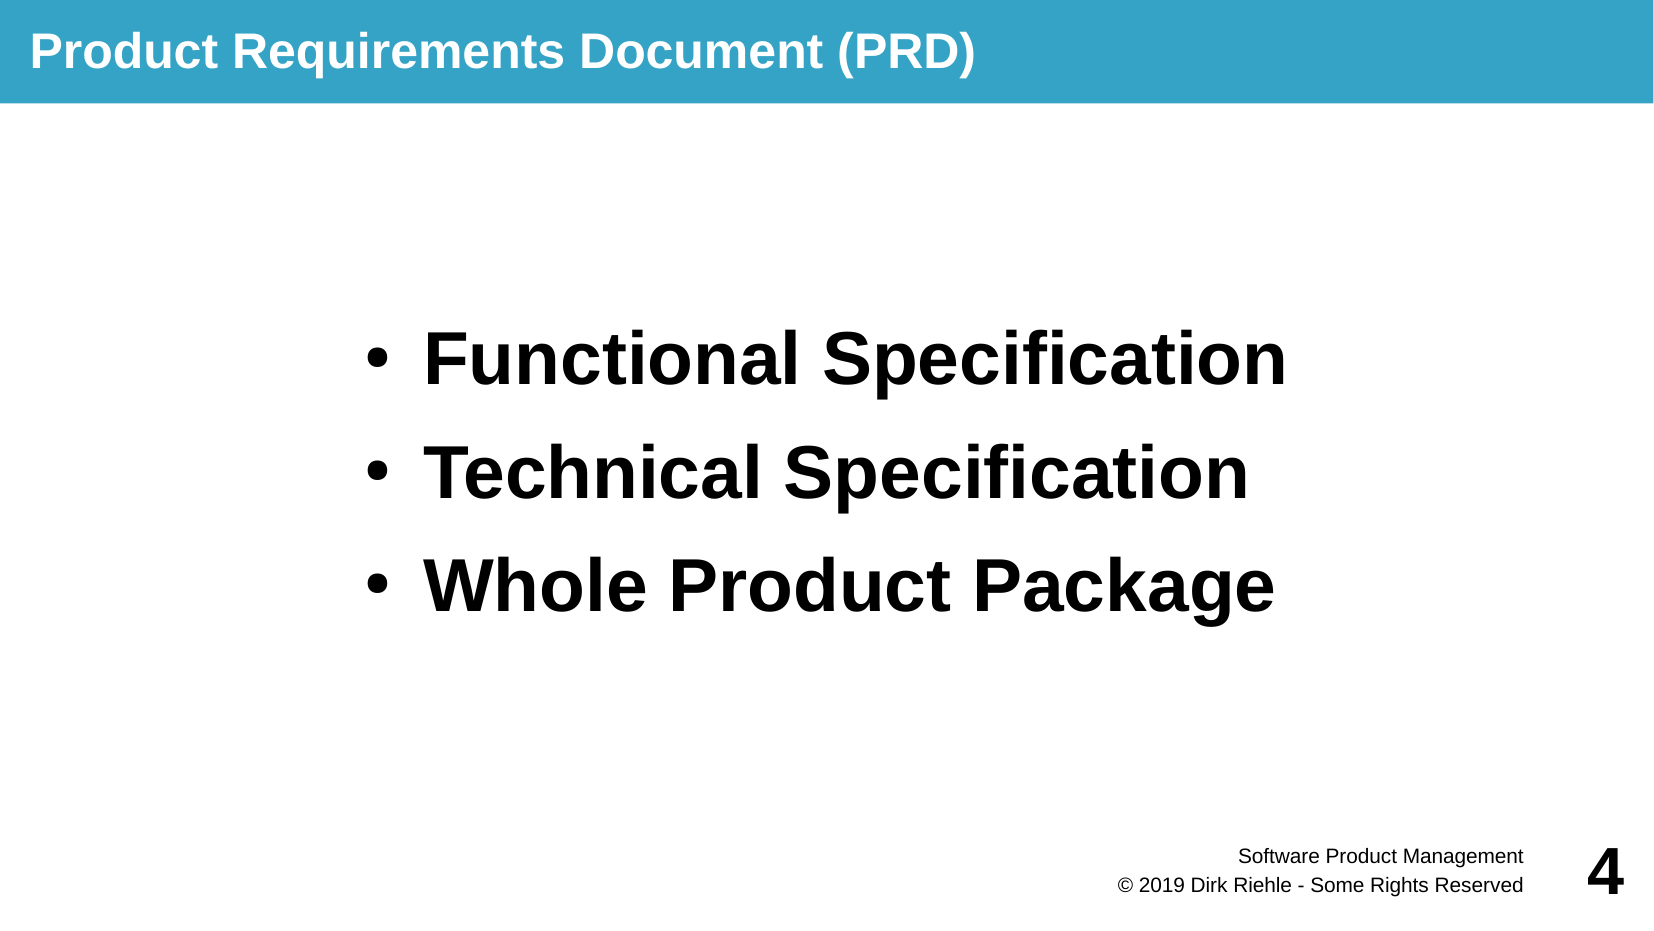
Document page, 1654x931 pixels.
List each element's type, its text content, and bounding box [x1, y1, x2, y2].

title Product Requirements Document (PRD) [0, 0, 1654, 104]
subtitle Functional Specification Technical Specification Whole Product Package [29, 132, 1625, 813]
